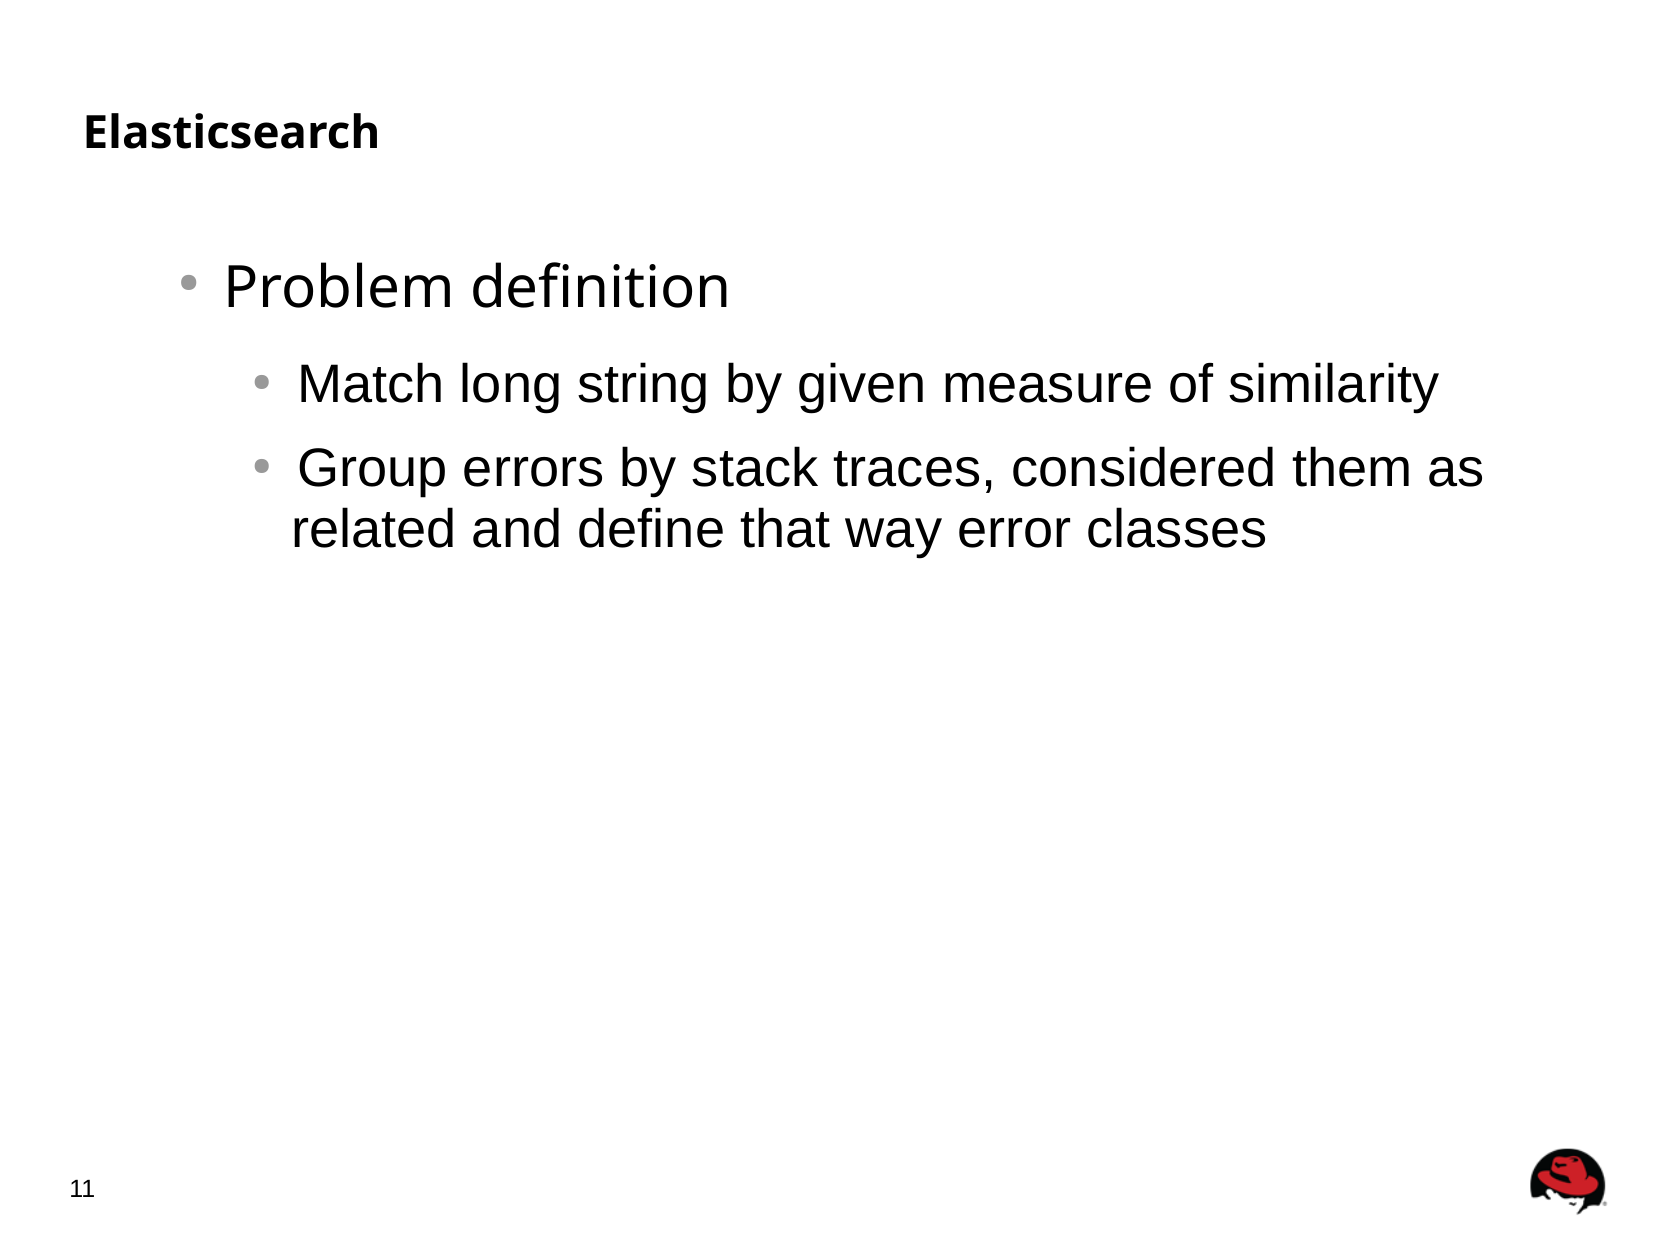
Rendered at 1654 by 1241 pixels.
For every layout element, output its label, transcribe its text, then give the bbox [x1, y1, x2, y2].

title Elasticsearch [82, 37, 1571, 226]
picture [1529, 1146, 1613, 1224]
list Problem definition Match long string by given measure of similarity Group errors by stack traces, considered them as related and define that way error classes [86, 244, 1576, 1039]
